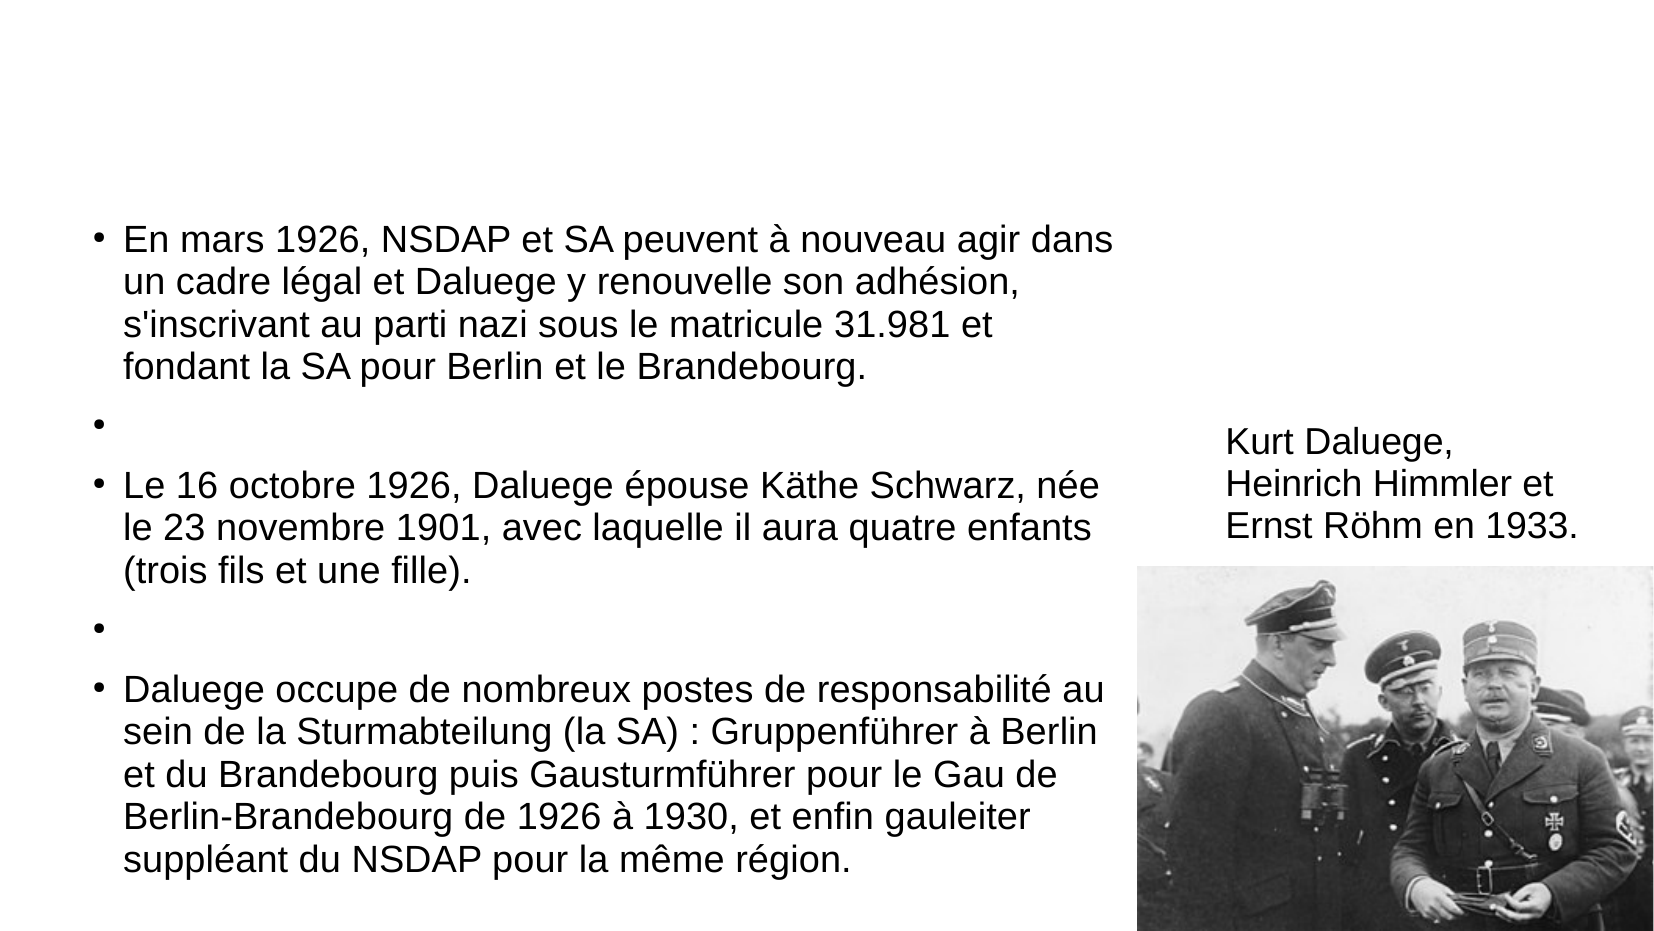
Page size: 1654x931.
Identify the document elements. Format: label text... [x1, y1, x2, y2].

text_box Kurt Daluege, Heinrich Himmler et Ernst Röhm en 1933. [1210, 413, 1595, 639]
list En mars 1926, NSDAP et SA peuvent à nouveau agir dans un cadre légal et Daluege y renouvelle son adhésion, s'inscrivant au parti nazi sous le matricule 31.981 et fondant la SA pour Berlin et le Brandebourg. Le 16 octobre 1926, Daluege épouse Käthe Schwarz, née le 23 novembre 1901, avec laquelle il aura quatre enfants (trois fils et une fille). Daluege occupe de nombreux postes de responsabilité au sein de la Sturmabteilung (la SA) : Gruppenführer à Berlin et du Brandebourg puis Gausturmführer pour le Gau de Berlin-Brandebourg de 1926 à 1930, et enfin gauleiter suppléant du NSDAP pour la même région. [82, 217, 1123, 886]
picture [1137, 566, 1654, 931]
